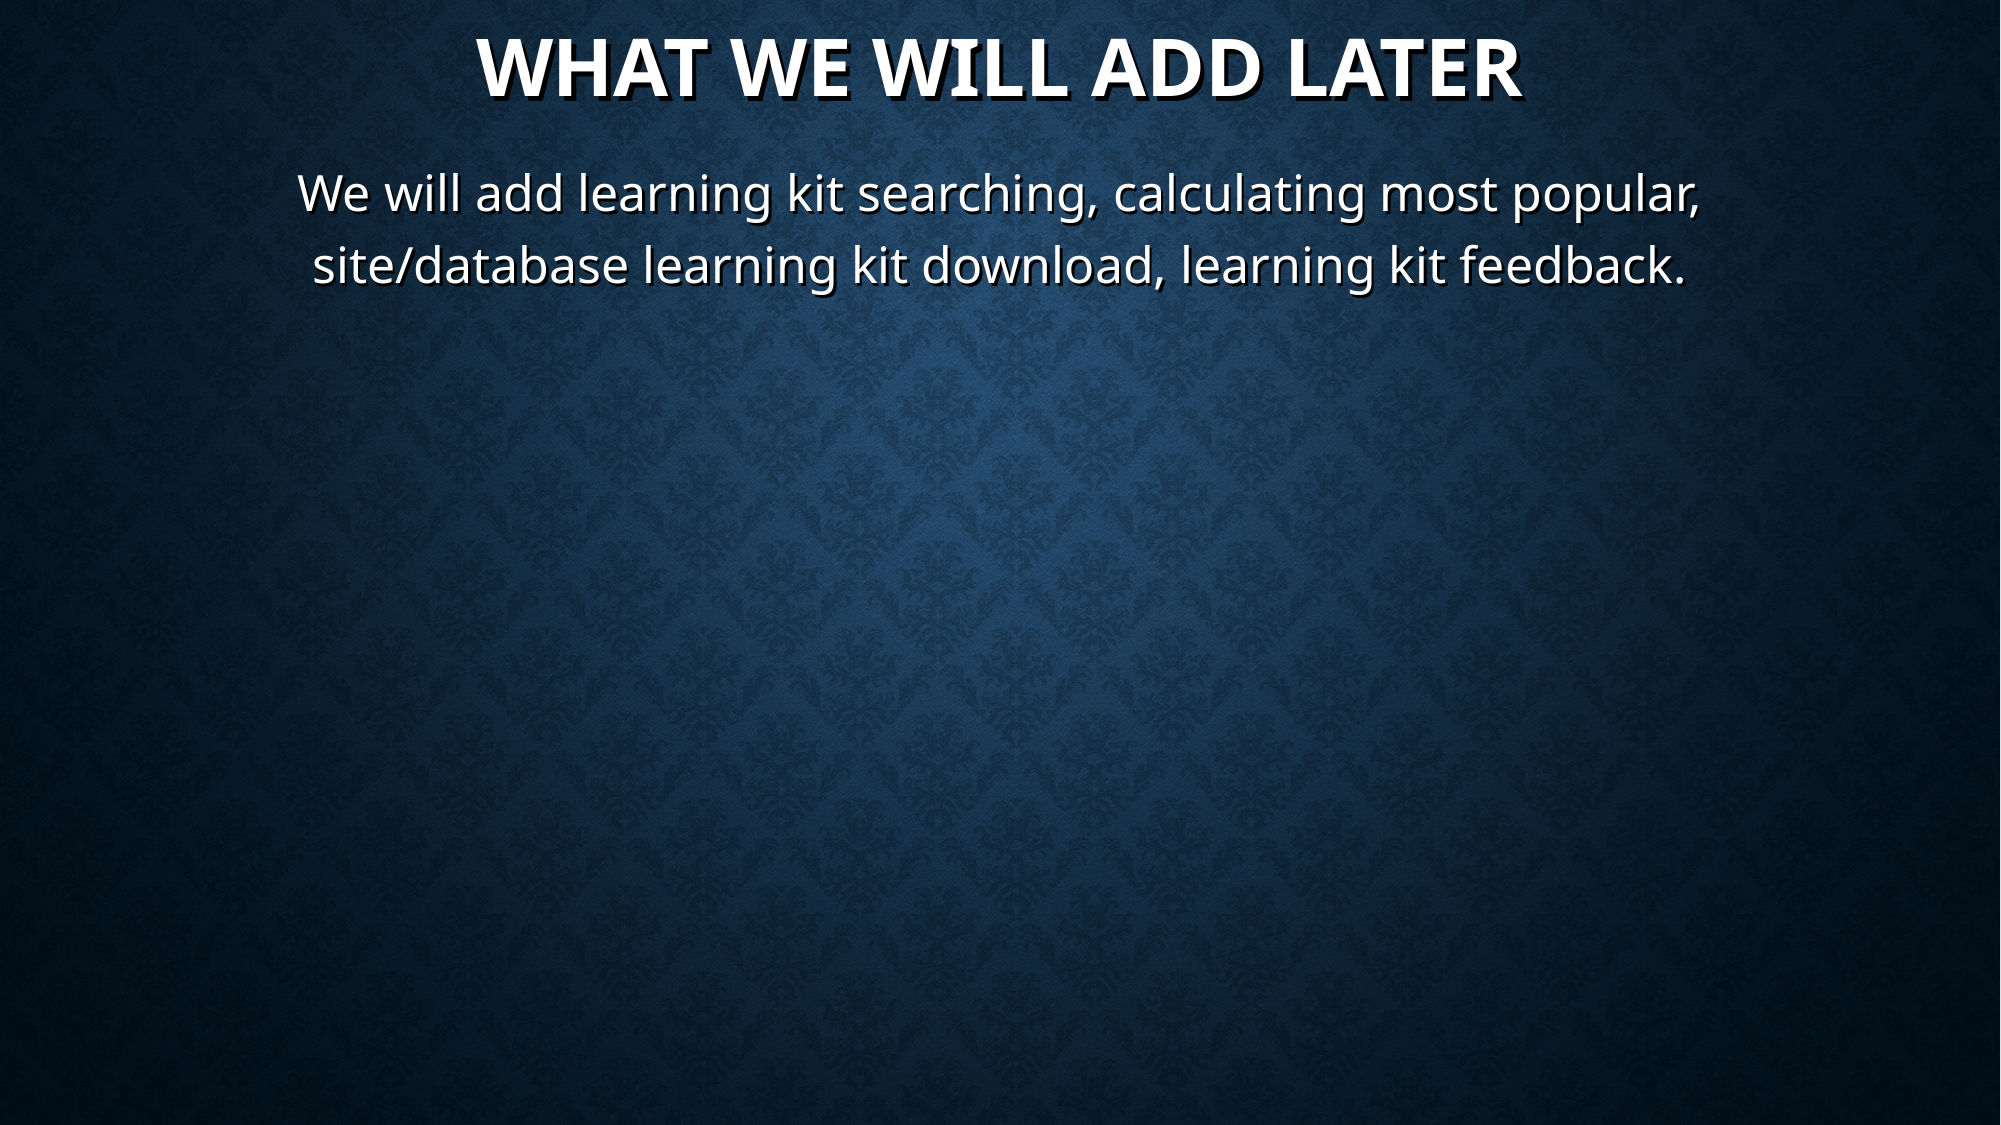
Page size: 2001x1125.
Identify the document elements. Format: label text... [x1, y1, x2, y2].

subtitle We will add learning kit searching, calculating most popular, site/database learning kit download, learning kit feedback. [261, 142, 1739, 1081]
title What we will add later [261, 20, 1739, 122]
